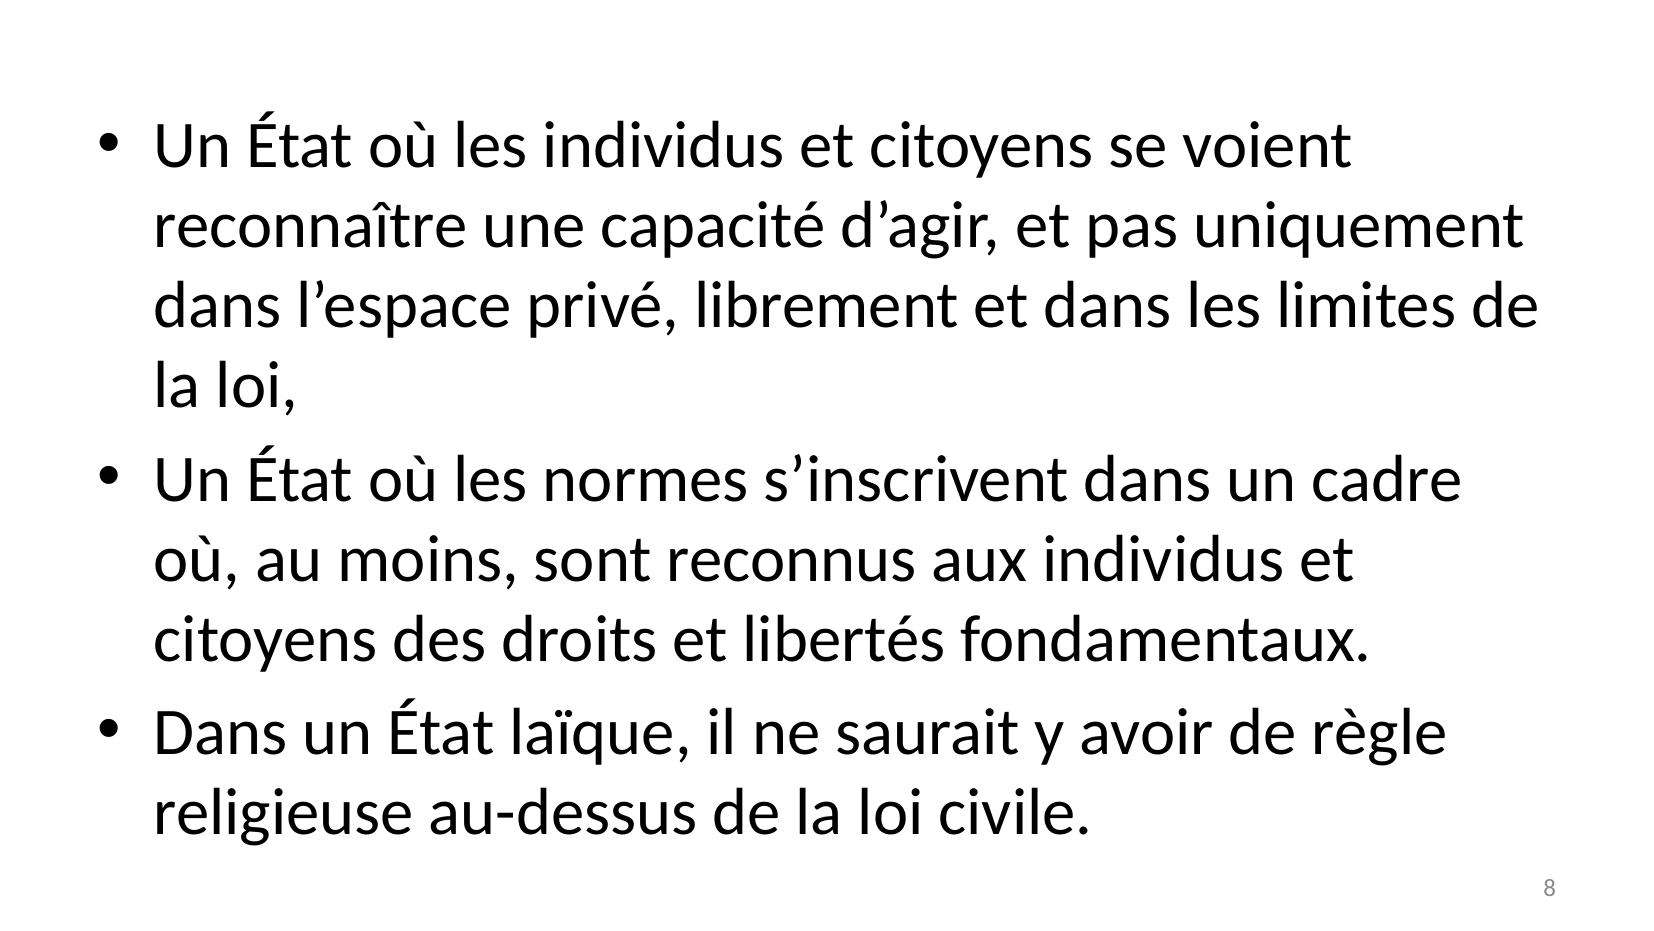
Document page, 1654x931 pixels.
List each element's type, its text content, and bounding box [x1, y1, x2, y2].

text_box <numéro> [1185, 862, 1571, 912]
text_box Un État où les individus et citoyens se voient reconnaître une capacité d’agir, et pas uniquement dans l’espace privé, librement et dans les limites de la loi, Un État où les normes s’inscrivent dans un cadre où, au moins, sont reconnus aux individus et citoyens des droits et libertés fondamentaux. Dans un État laïque, il ne saurait y avoir de règle religieuse au-dessus de la loi civile. [82, 93, 1571, 831]
